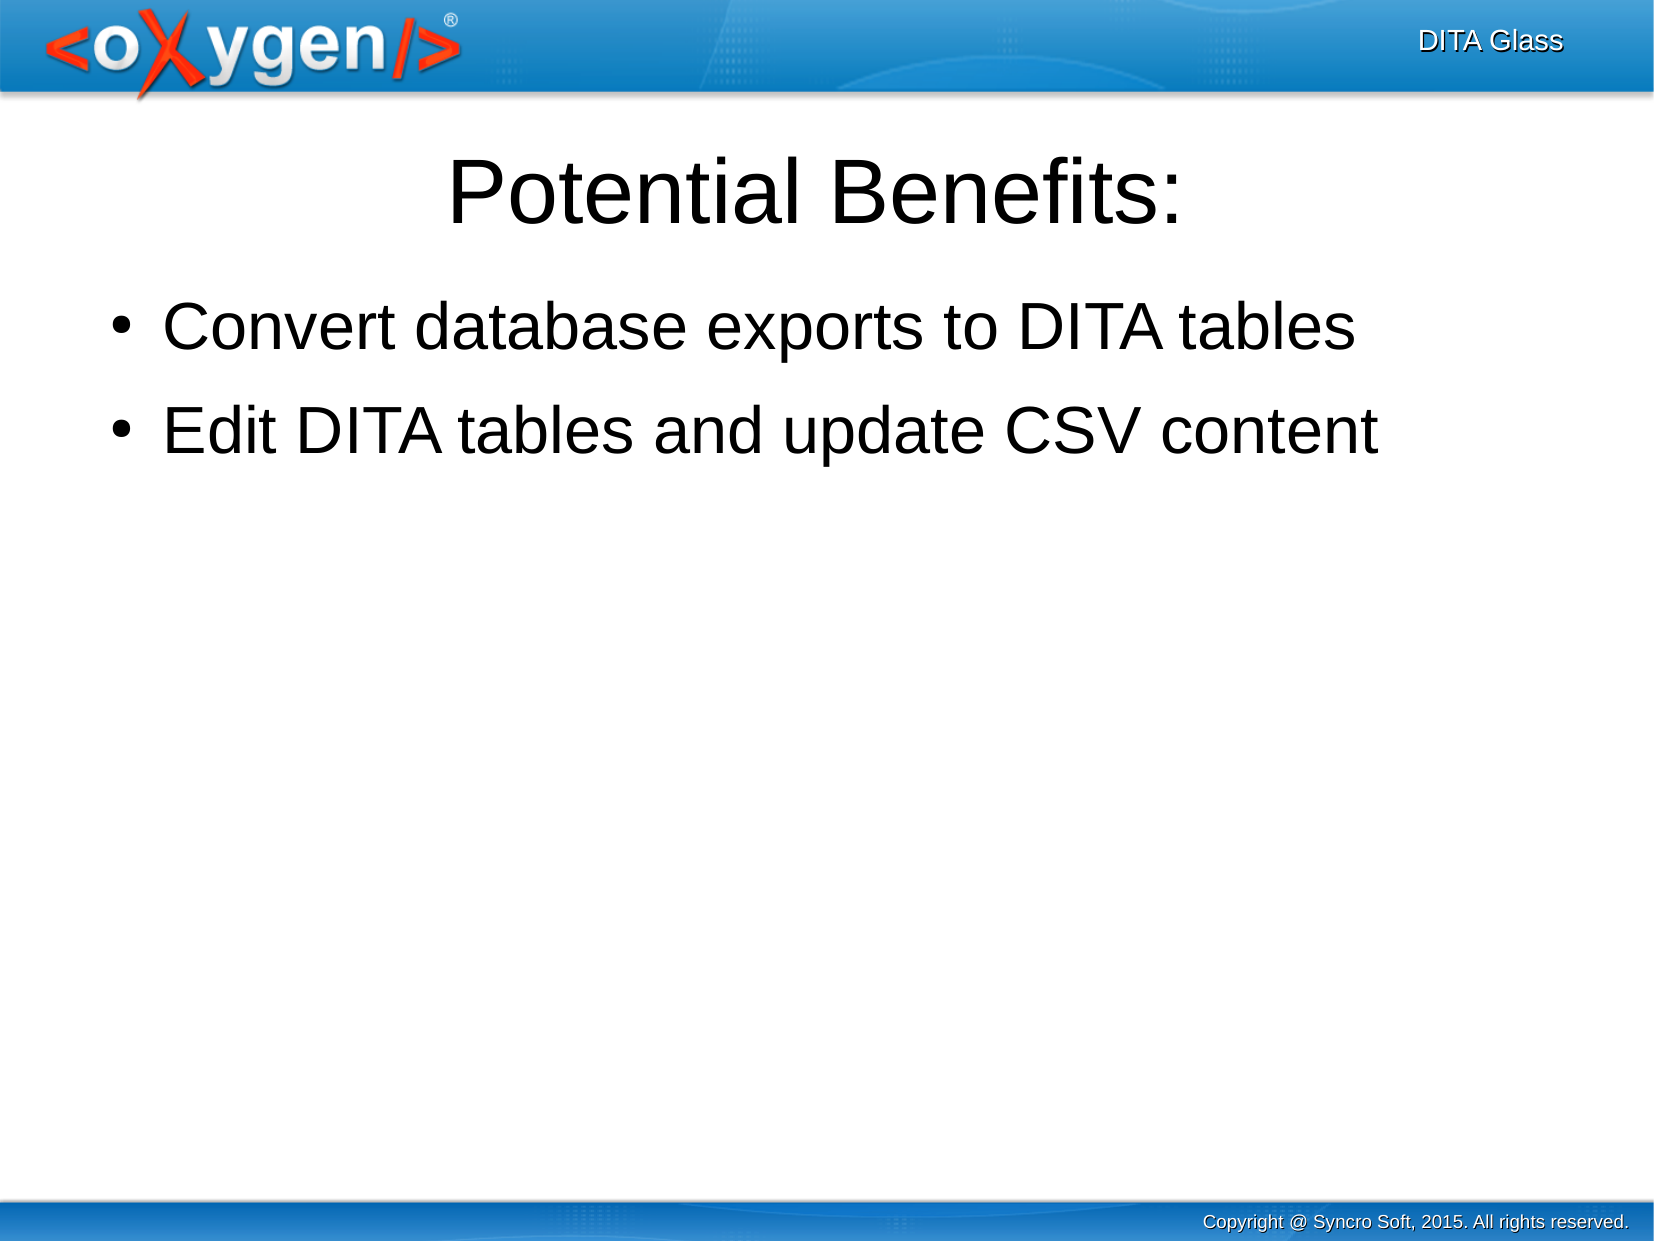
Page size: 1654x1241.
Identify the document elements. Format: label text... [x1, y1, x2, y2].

title Potential Benefits: [82, 78, 1550, 304]
list Convert database exports to DITA tables Edit DITA tables and update CSV content [91, 289, 1569, 1140]
picture [0, 1195, 1654, 1241]
picture [0, 0, 1654, 109]
